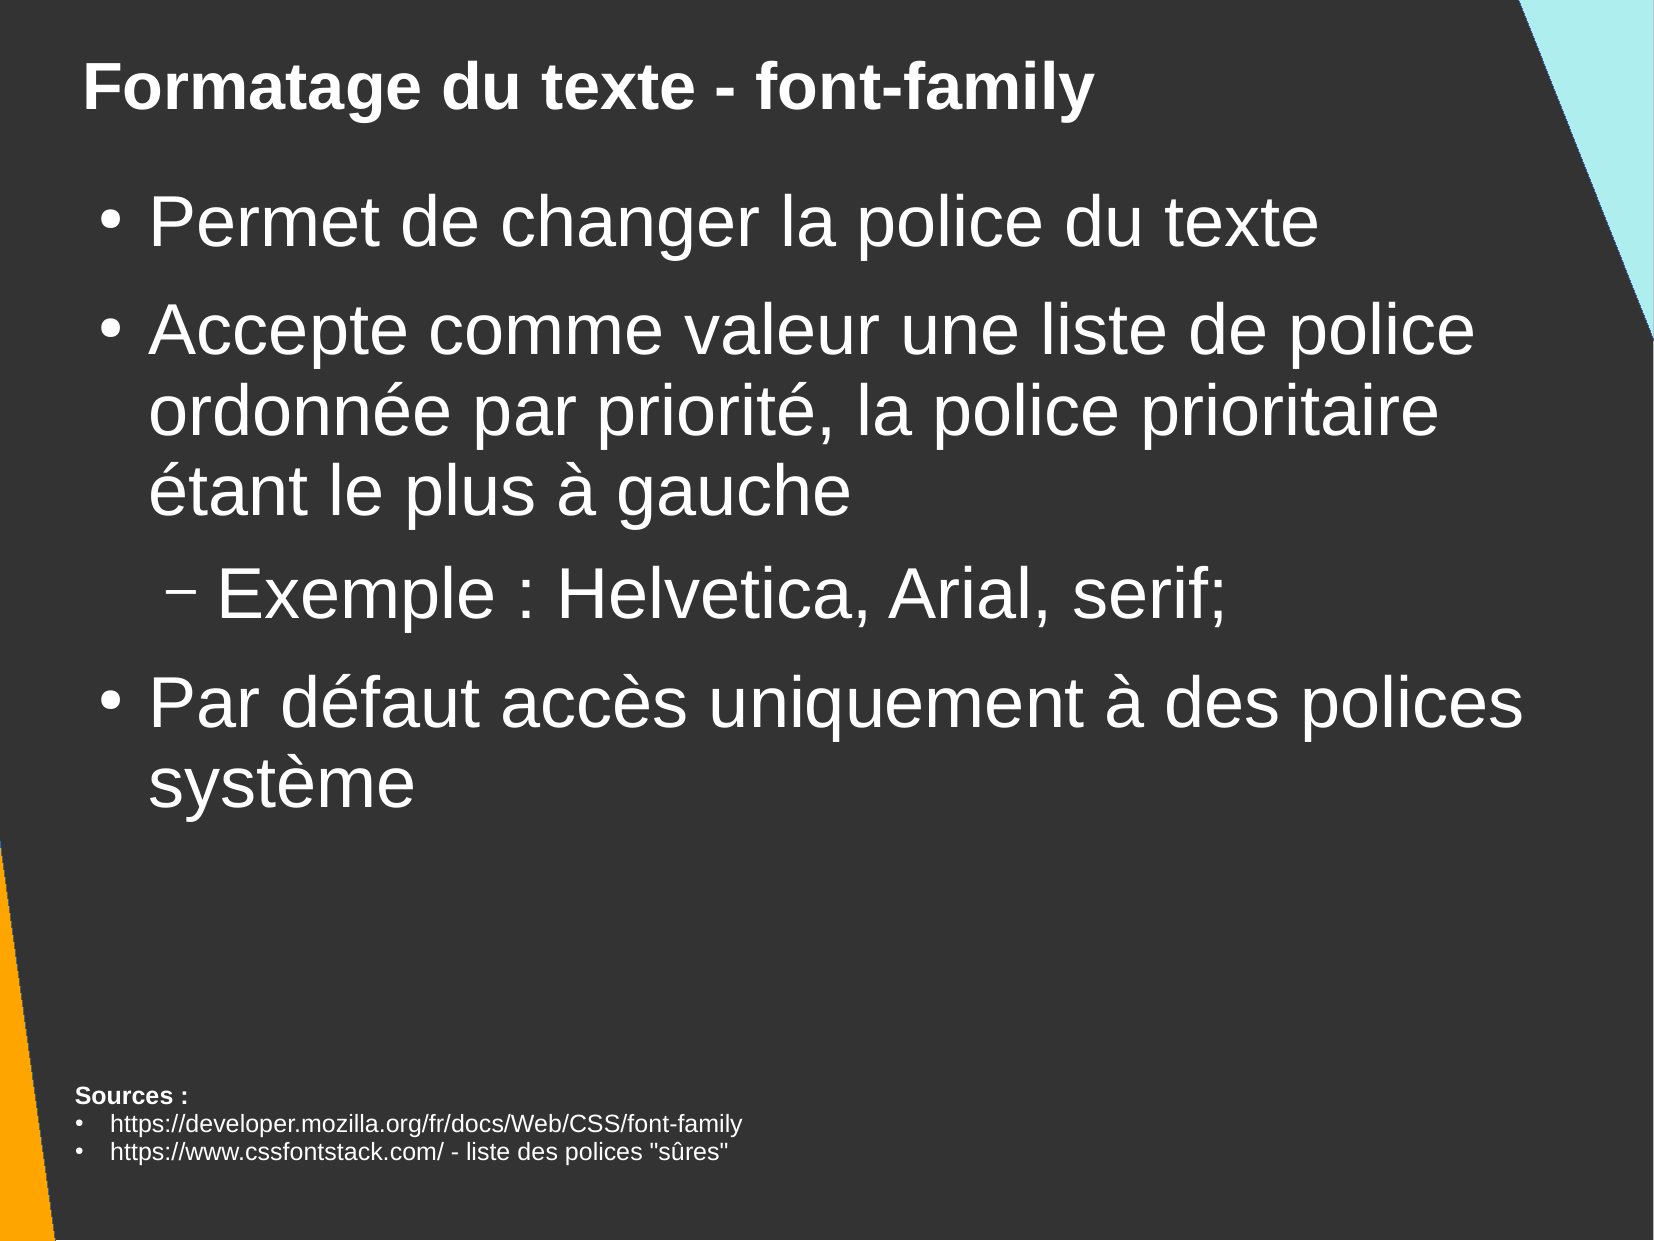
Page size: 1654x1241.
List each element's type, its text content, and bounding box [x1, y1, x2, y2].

title Formatage du texte - font-family [82, 49, 1571, 152]
text_box [0, 840, 56, 1241]
text_box [1518, 0, 1654, 341]
list Permet de changer la police du texte Accepte comme valeur une liste de police ordonnée par priorité, la police prioritaire étant le plus à gauche Exemple : Helvetica, Arial, serif; Par défaut accès uniquement à des polices système [80, 180, 1605, 827]
text_box Sources : https://developer.mozilla.org/fr/docs/Web/CSS/font-family https://www.cssfontstack.com/ - liste des polices "sûres" [60, 1074, 1546, 1241]
